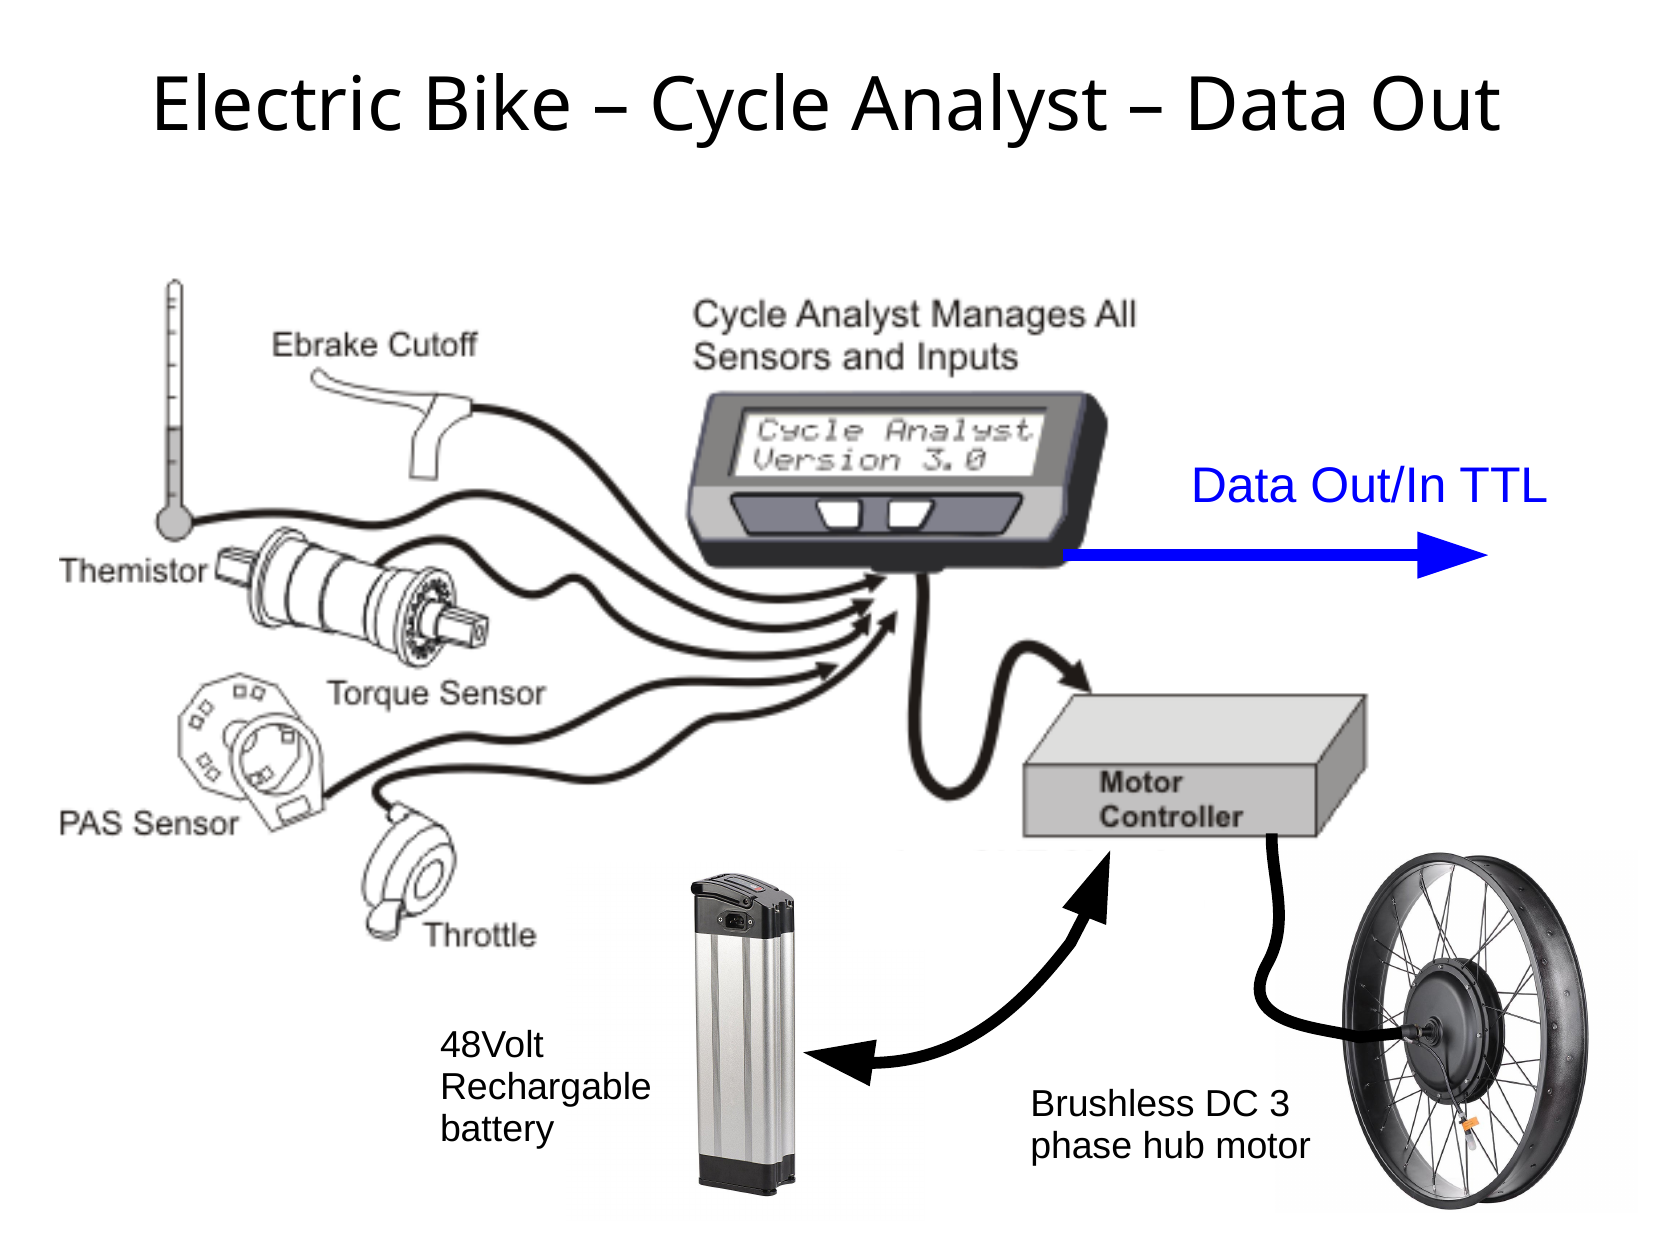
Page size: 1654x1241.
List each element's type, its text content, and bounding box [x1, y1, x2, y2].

picture [59, 224, 1638, 1221]
title Electric Bike – Cycle Analyst – Data Out [82, 61, 1571, 142]
text_box Brushless DC 3 phase hub motor [1015, 1074, 1335, 1173]
text_box [850, 850, 1109, 950]
text_box Data Out/In TTL [1176, 450, 1625, 531]
text_box [1074, 850, 1205, 950]
text_box 48Volt Rechargable battery [425, 1015, 745, 1156]
